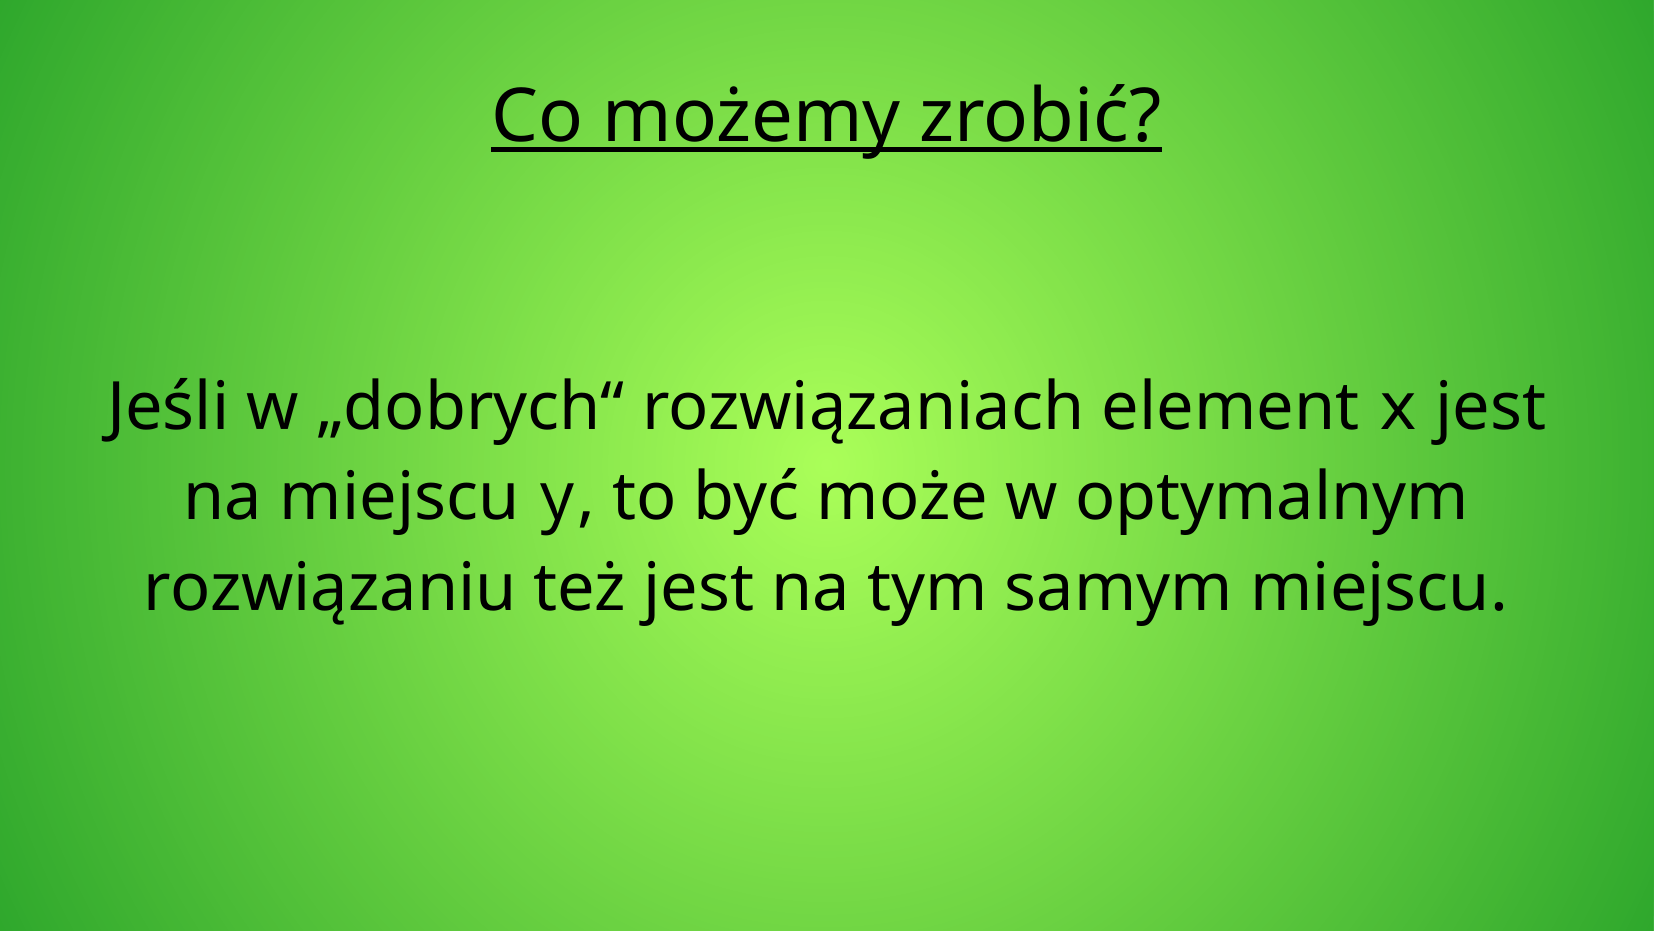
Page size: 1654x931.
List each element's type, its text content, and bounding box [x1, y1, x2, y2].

title Co możemy zrobić? [82, 35, 1571, 189]
subtitle Jeśli w „dobrych“ rozwiązaniach element x jest na miejscu y, to być może w optymalnym rozwiązaniu też jest na tym samym miejscu. [82, 224, 1571, 764]
